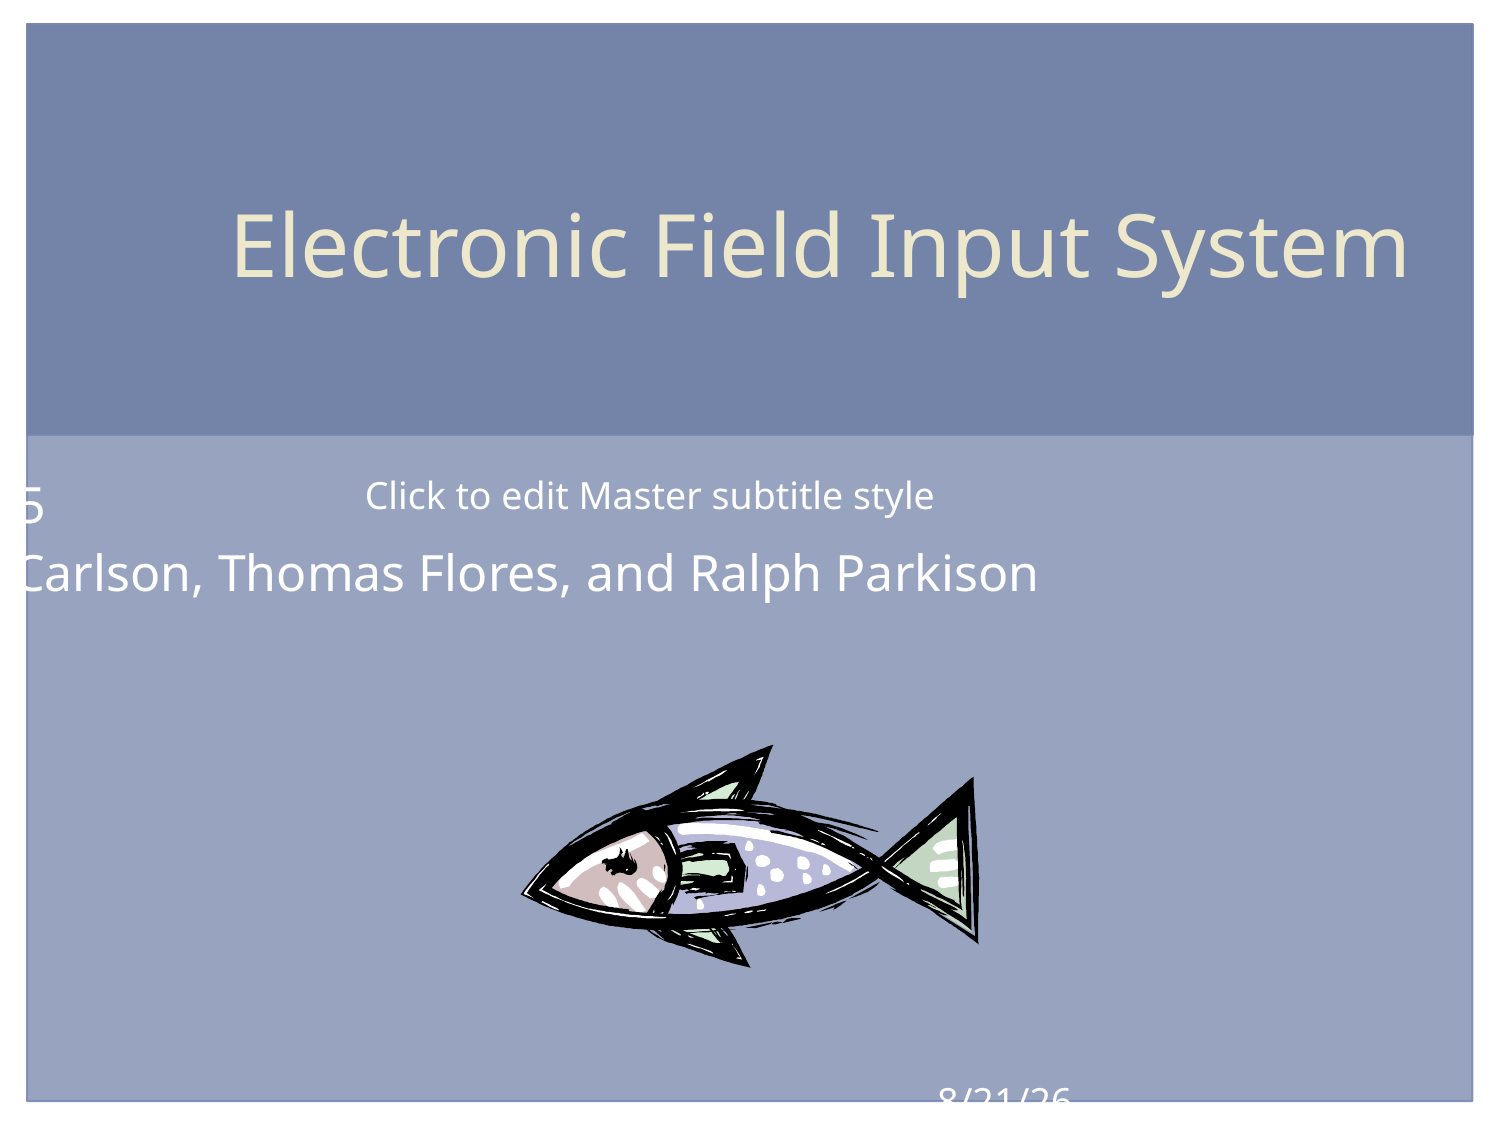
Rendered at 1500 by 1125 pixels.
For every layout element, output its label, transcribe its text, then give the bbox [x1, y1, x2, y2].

title Electronic Field Input System [76, 62, 1427, 425]
text_box Team 5 Stacy Carlson, Thomas Flores, and Ralph Parkison [0, 462, 1427, 750]
picture [513, 737, 987, 975]
